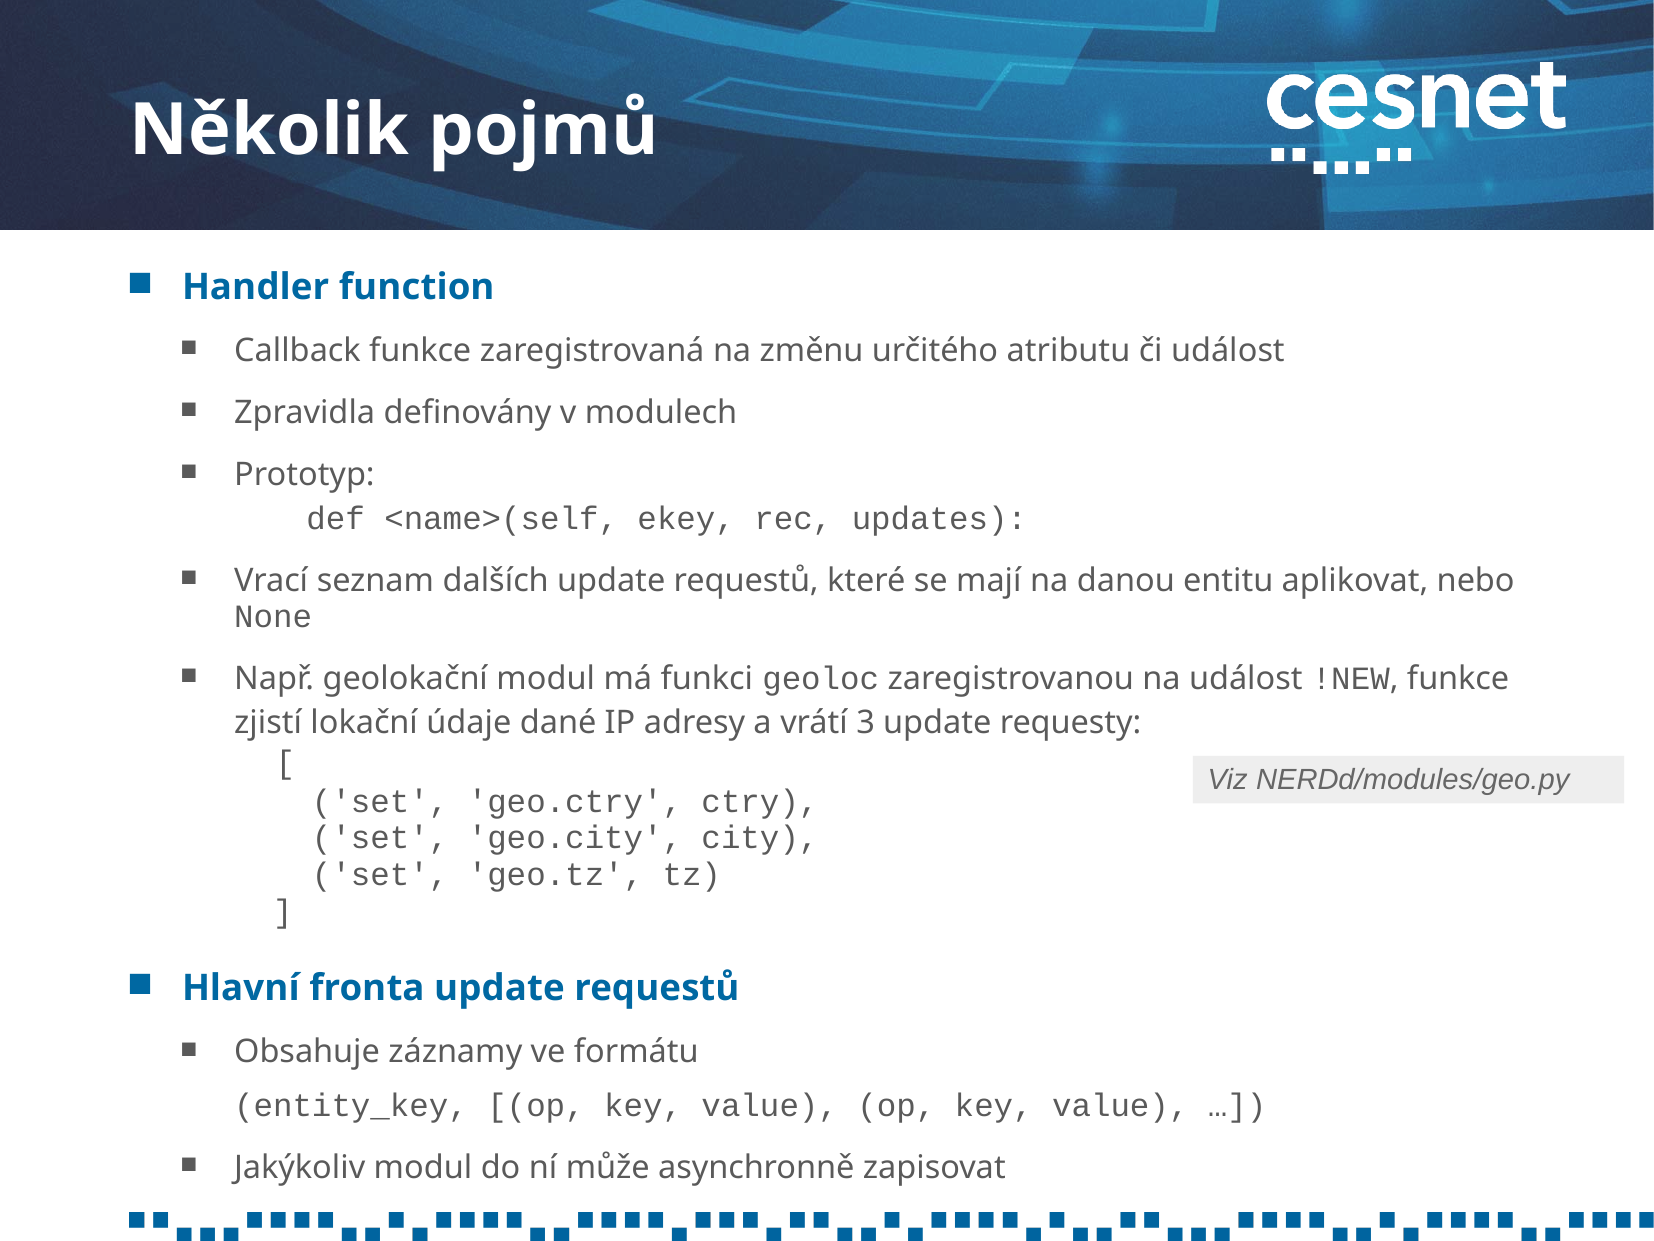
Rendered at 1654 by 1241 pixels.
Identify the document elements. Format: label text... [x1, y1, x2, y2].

picture [1266, 62, 1567, 174]
title Několik pojmů [129, 15, 1229, 223]
picture [129, 1212, 1654, 1241]
list Handler function Callback funkce zaregistrovaná na změnu určitého atributu či událost Zpravidla definovány v modulech Prototyp: def <name>(self, ekey, rec, updates): Vrací seznam dalších update requestů, které se mají na danou entitu aplikovat, nebo None Např. geolokační modul má funkci geoloc zaregistrovanou na událost !NEW, funkce zjistí lokační údaje dané IP adresy a vrátí 3 update requesty: [ ('set', 'geo.ctry', ctry), ('set', 'geo.city', city), ('set', 'geo.tz', tz) ] Hlavní fronta update requestů Obsahuje záznamy ve formátu (entity_key, [(op, key, value), (op, key, value), …]) Jakýkoliv modul do ní může asynchronně zapisovat [129, 259, 1571, 1193]
text_box Viz NERDd/modules/geo.py [1192, 755, 1625, 804]
